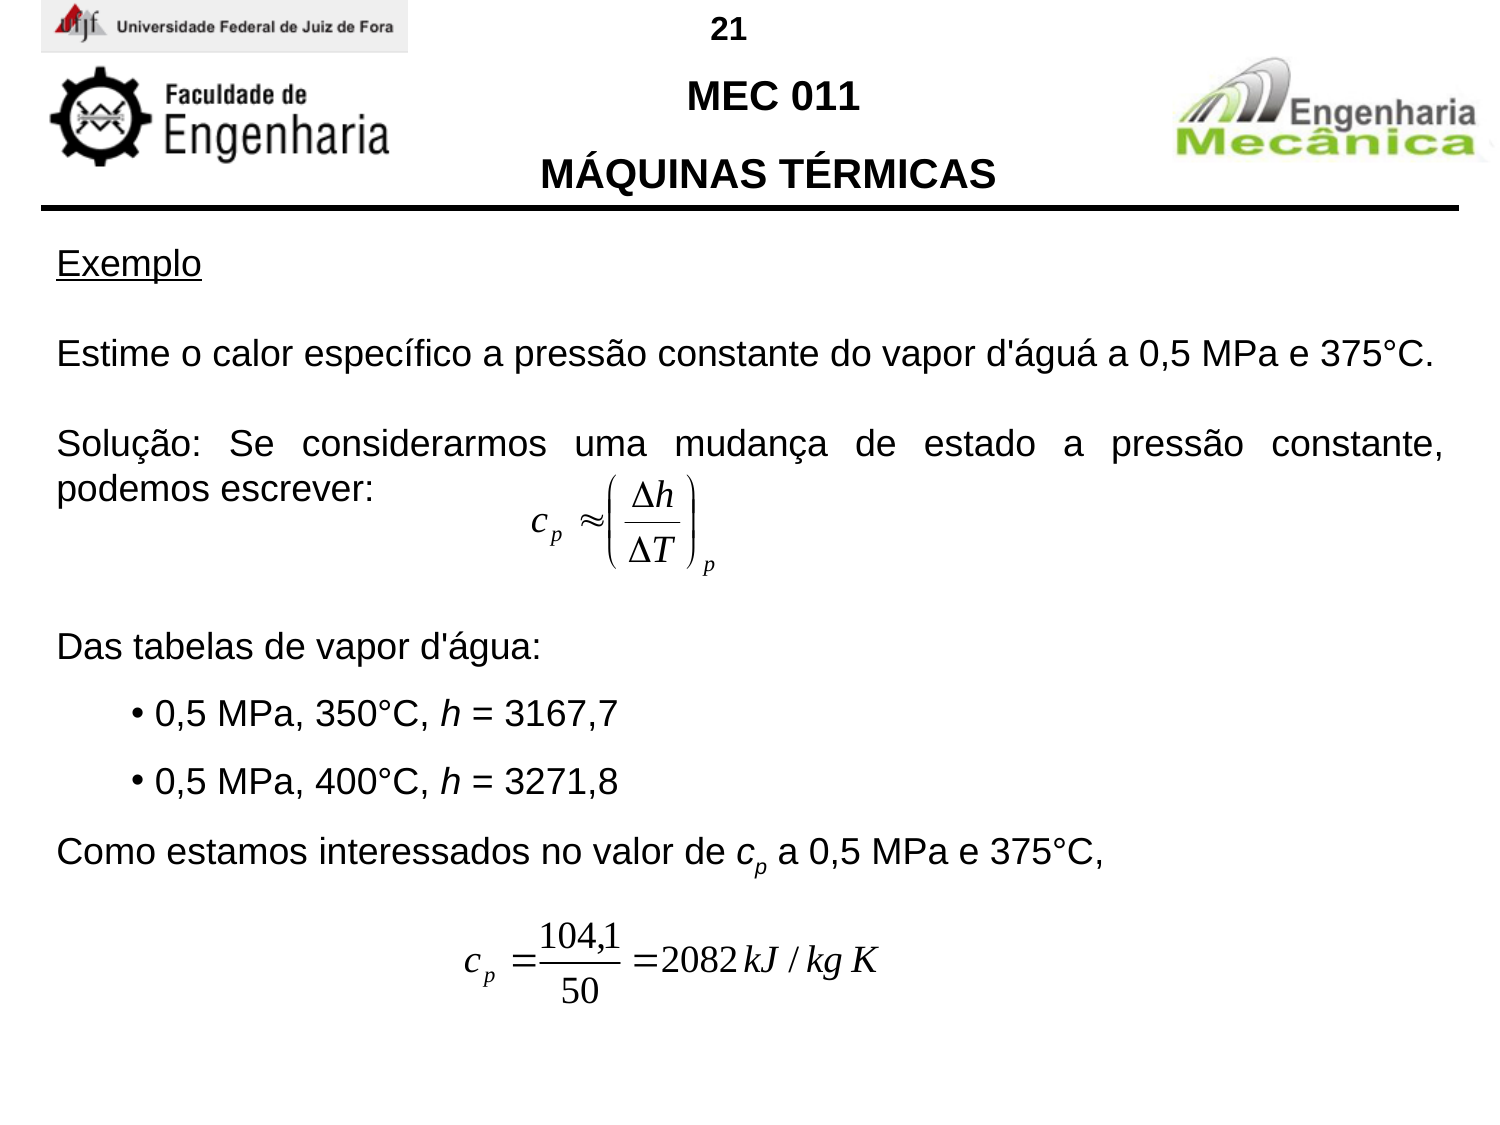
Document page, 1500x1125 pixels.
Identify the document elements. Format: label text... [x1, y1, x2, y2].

picture [41, 0, 408, 174]
text_box Exemplo Estime o calor específico a pressão constante do vapor d'águá a 0,5 MPa e 375°C. Solução: Se considerarmos uma mudança de estado a pressão constante, podemos escrever: Das tabelas de vapor d'água: 0,5 MPa, 350°C, h = 3167,7 0,5 MPa, 400°C, h = 3271,8 Como estamos interessados no valor de cp a 0,5 MPa e 375°C, [41, 231, 1459, 1022]
chart [458, 911, 890, 1012]
chart [525, 467, 724, 584]
picture [1151, 54, 1500, 167]
